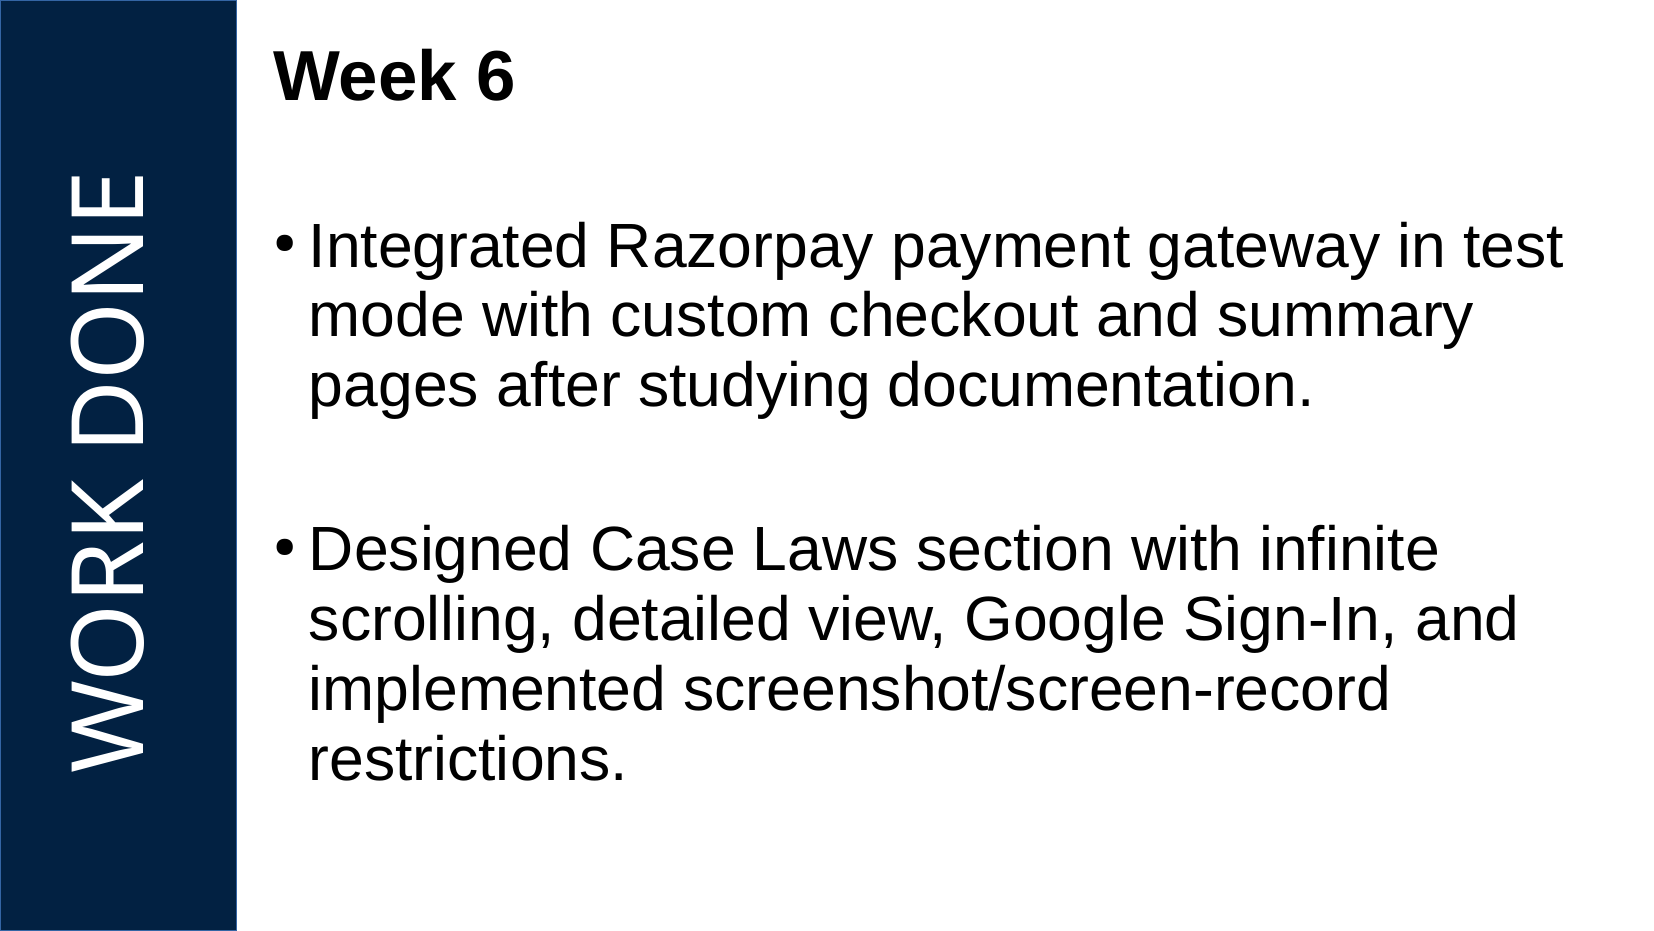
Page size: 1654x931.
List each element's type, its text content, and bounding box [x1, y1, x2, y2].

text_box [0, 0, 237, 931]
text_box WORK DONE [29, 29, 223, 916]
text_box Week 6 Integrated Razorpay payment gateway in test mode with custom checkout and summary pages after studying documentation. Designed Case Laws section with infinite scrolling, detailed view, Google Sign-In, and implemented screenshot/screen-record restrictions. [258, 29, 1595, 871]
